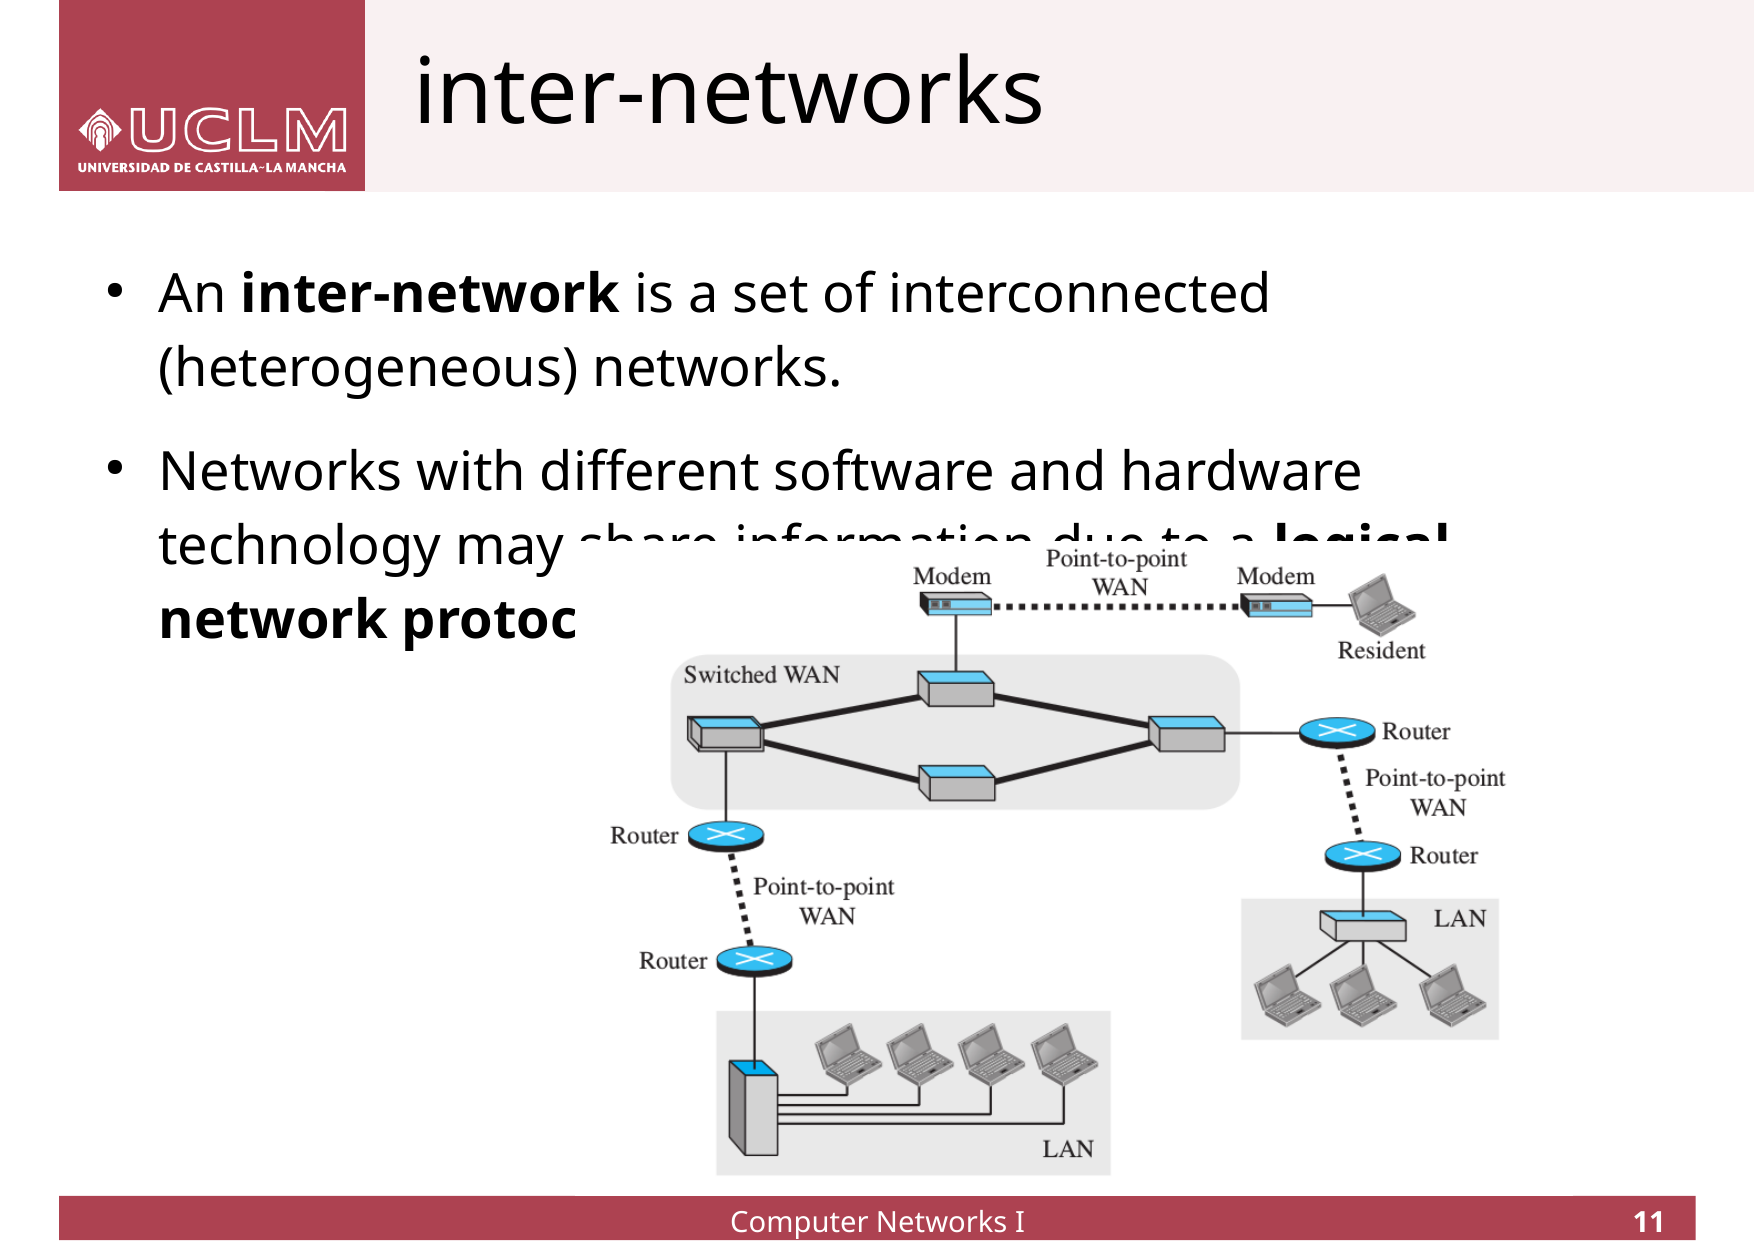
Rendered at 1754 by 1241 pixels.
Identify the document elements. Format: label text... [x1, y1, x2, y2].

picture [575, 541, 1573, 1196]
title inter-networks [413, 0, 1667, 198]
list An inter-network is a set of interconnected (heterogeneous) networks. Networks with different software and hardware technology may share information due to a logical network protocol and gateways. [87, 254, 1625, 1074]
picture [59, 0, 365, 191]
